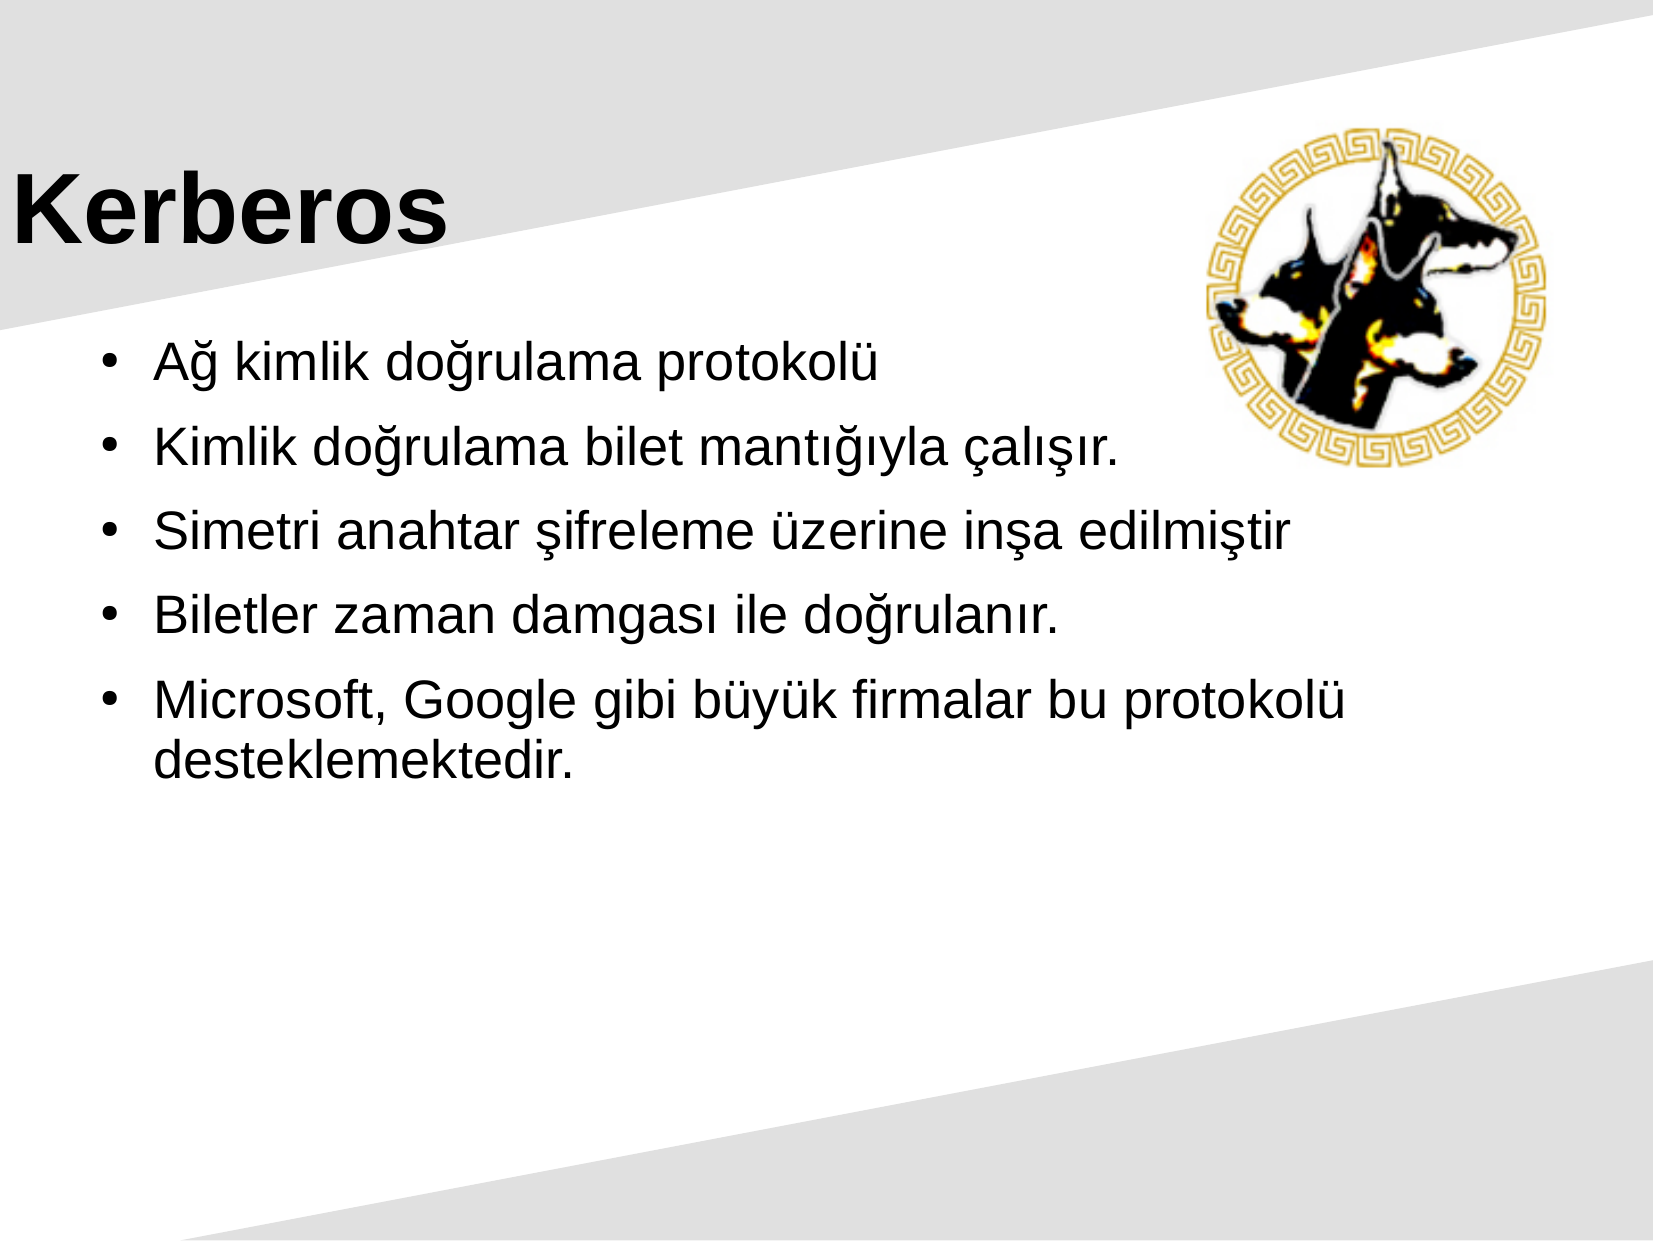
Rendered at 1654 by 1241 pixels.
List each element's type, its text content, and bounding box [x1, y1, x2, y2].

title Kerberos [11, 105, 1189, 313]
picture [1189, 104, 1576, 509]
list Ağ kimlik doğrulama protokolü Kimlik doğrulama bilet mantığıyla çalışır. Simetri anahtar şifreleme üzerine inşa edilmiştir Biletler zaman damgası ile doğrulanır. Microsoft, Google gibi büyük firmalar bu protokolü desteklemektedir. [82, 331, 1538, 1052]
